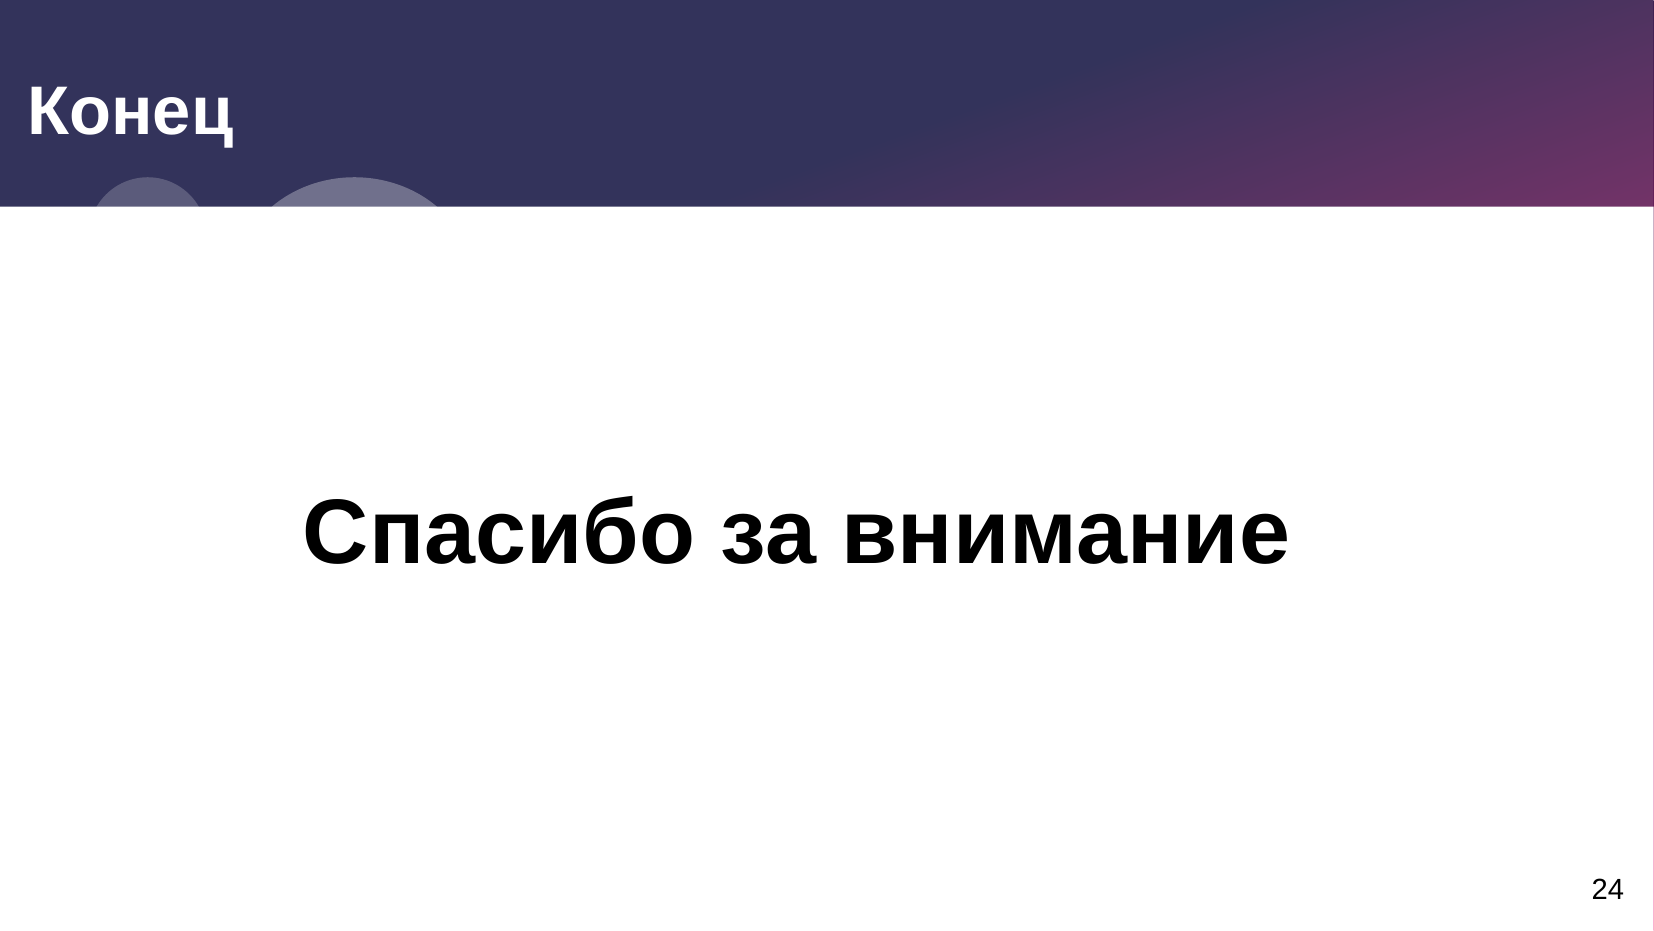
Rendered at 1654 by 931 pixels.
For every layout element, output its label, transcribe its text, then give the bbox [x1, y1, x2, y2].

text_box Спасибо за внимание [59, 236, 1536, 827]
title Конец [27, 29, 1536, 192]
